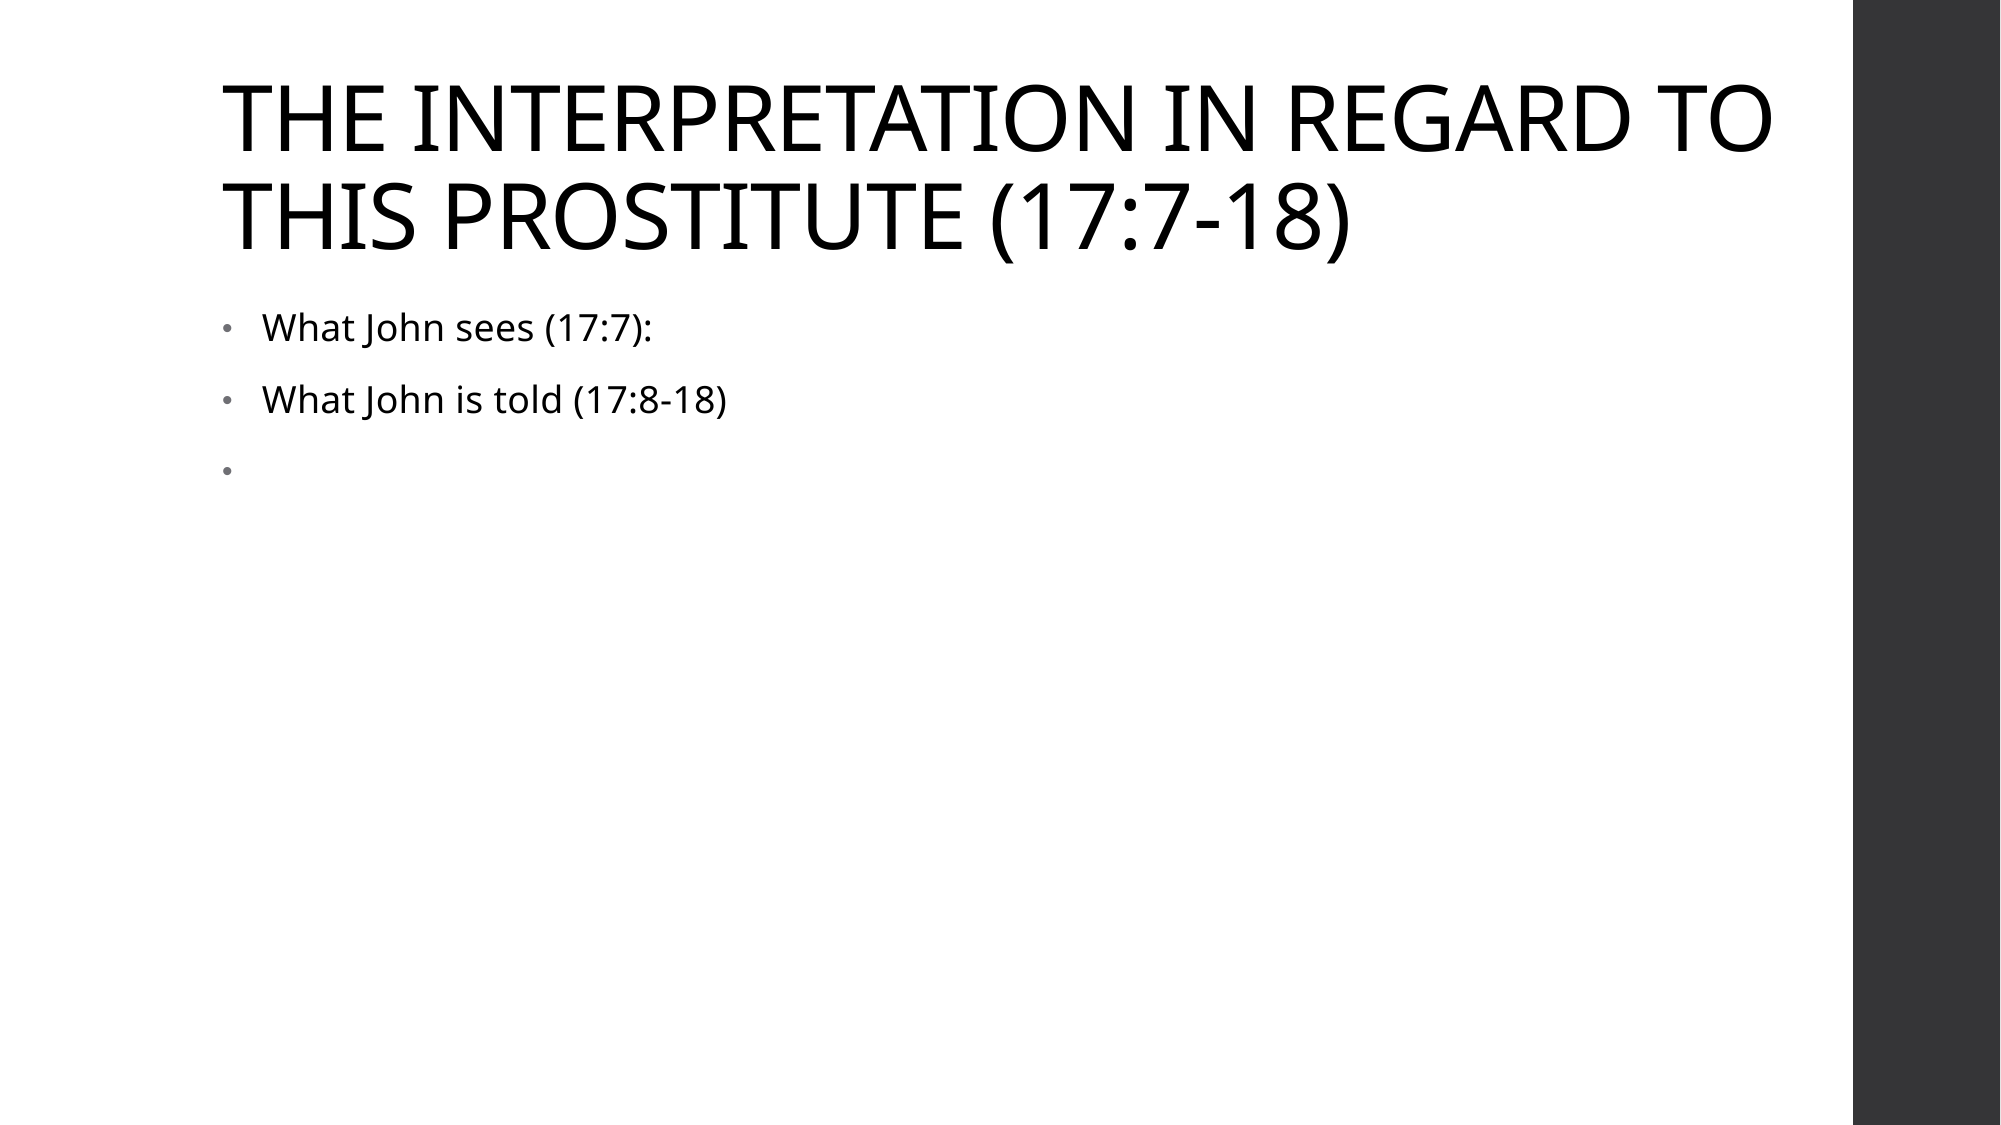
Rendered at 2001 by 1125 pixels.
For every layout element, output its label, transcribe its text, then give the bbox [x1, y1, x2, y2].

title THE INTERPRETATION IN REGARD TO THIS PROSTITUTE (17:7-18) [206, 60, 1797, 278]
list What John sees (17:7): What John is told (17:8-18) [206, 299, 1617, 1014]
